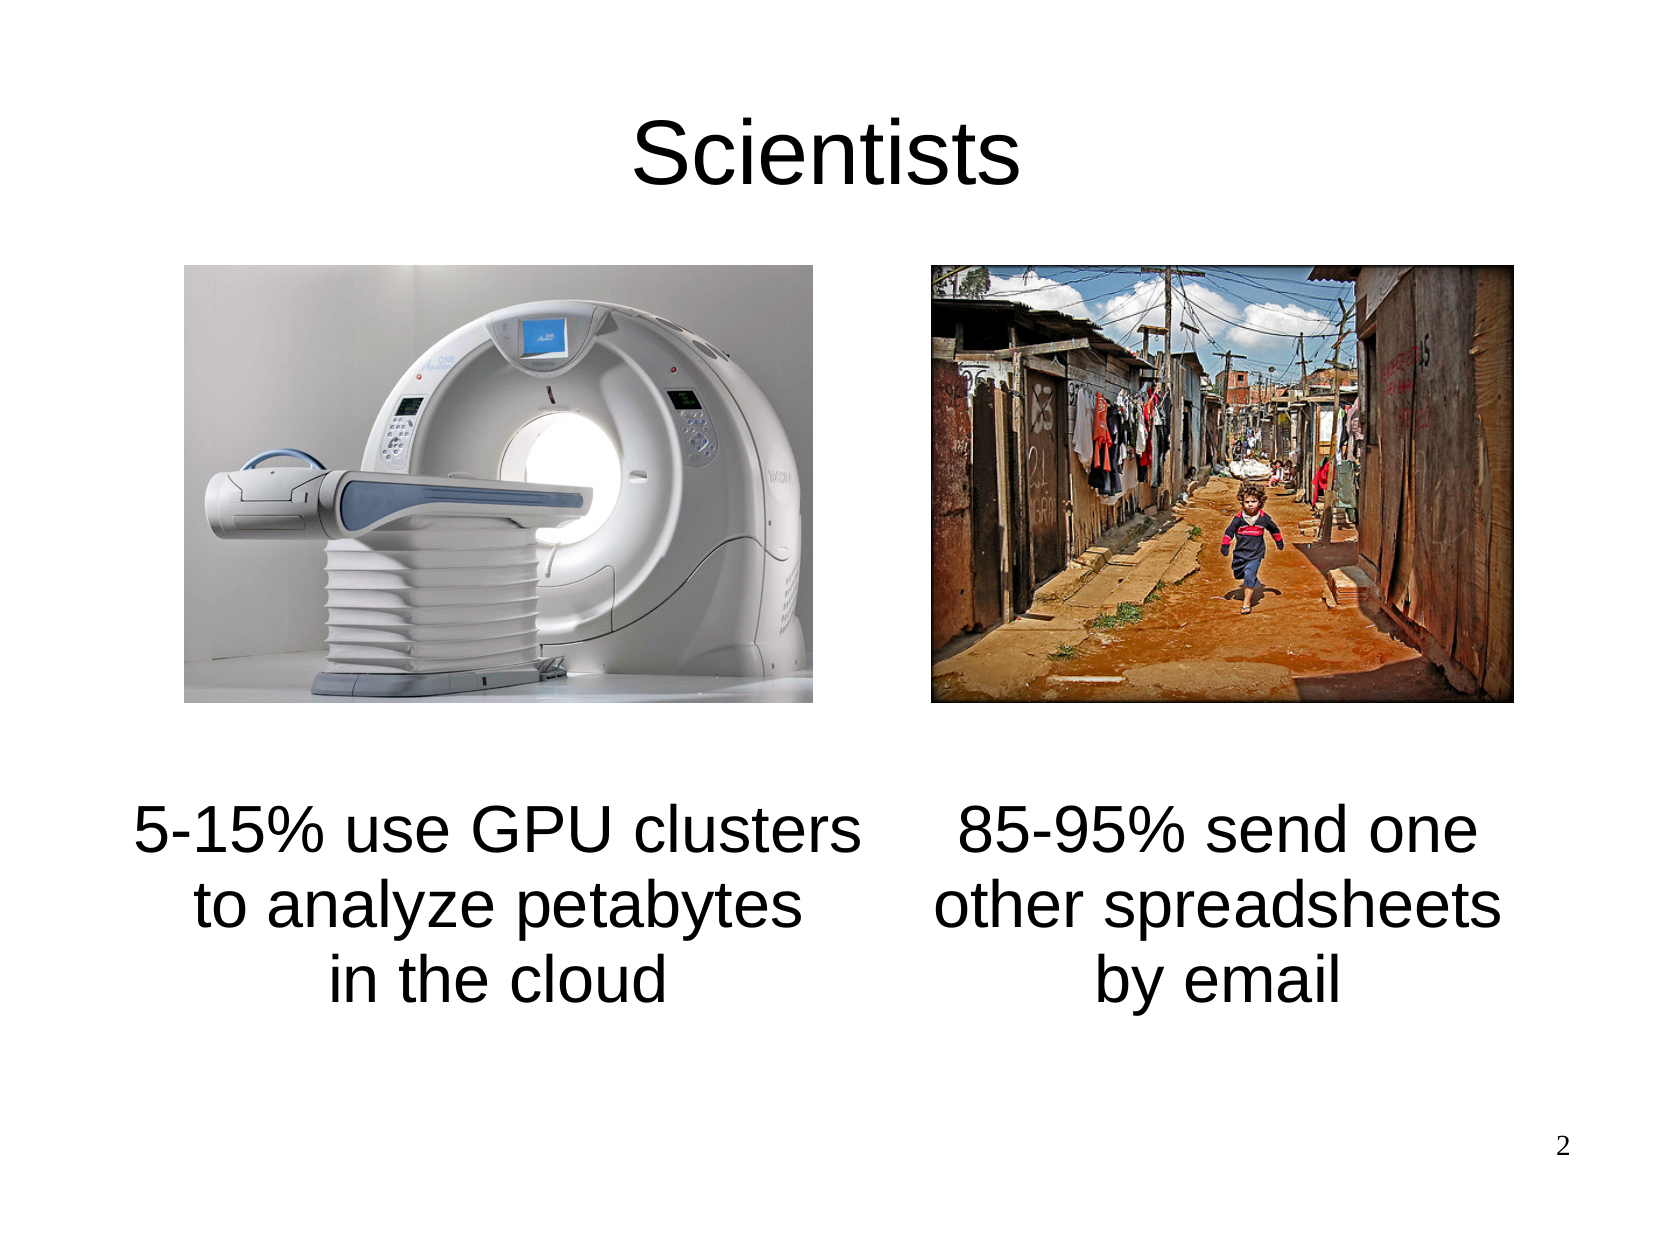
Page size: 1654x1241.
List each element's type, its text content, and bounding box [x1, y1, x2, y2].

title Scientists [82, 49, 1571, 257]
picture [184, 265, 813, 703]
text_box 5-15% use GPU clusters to analyze petabytes in the cloud [118, 784, 879, 1170]
picture [931, 265, 1514, 703]
text_box 85-95% send one other spreadsheets by email [918, 784, 1527, 1023]
